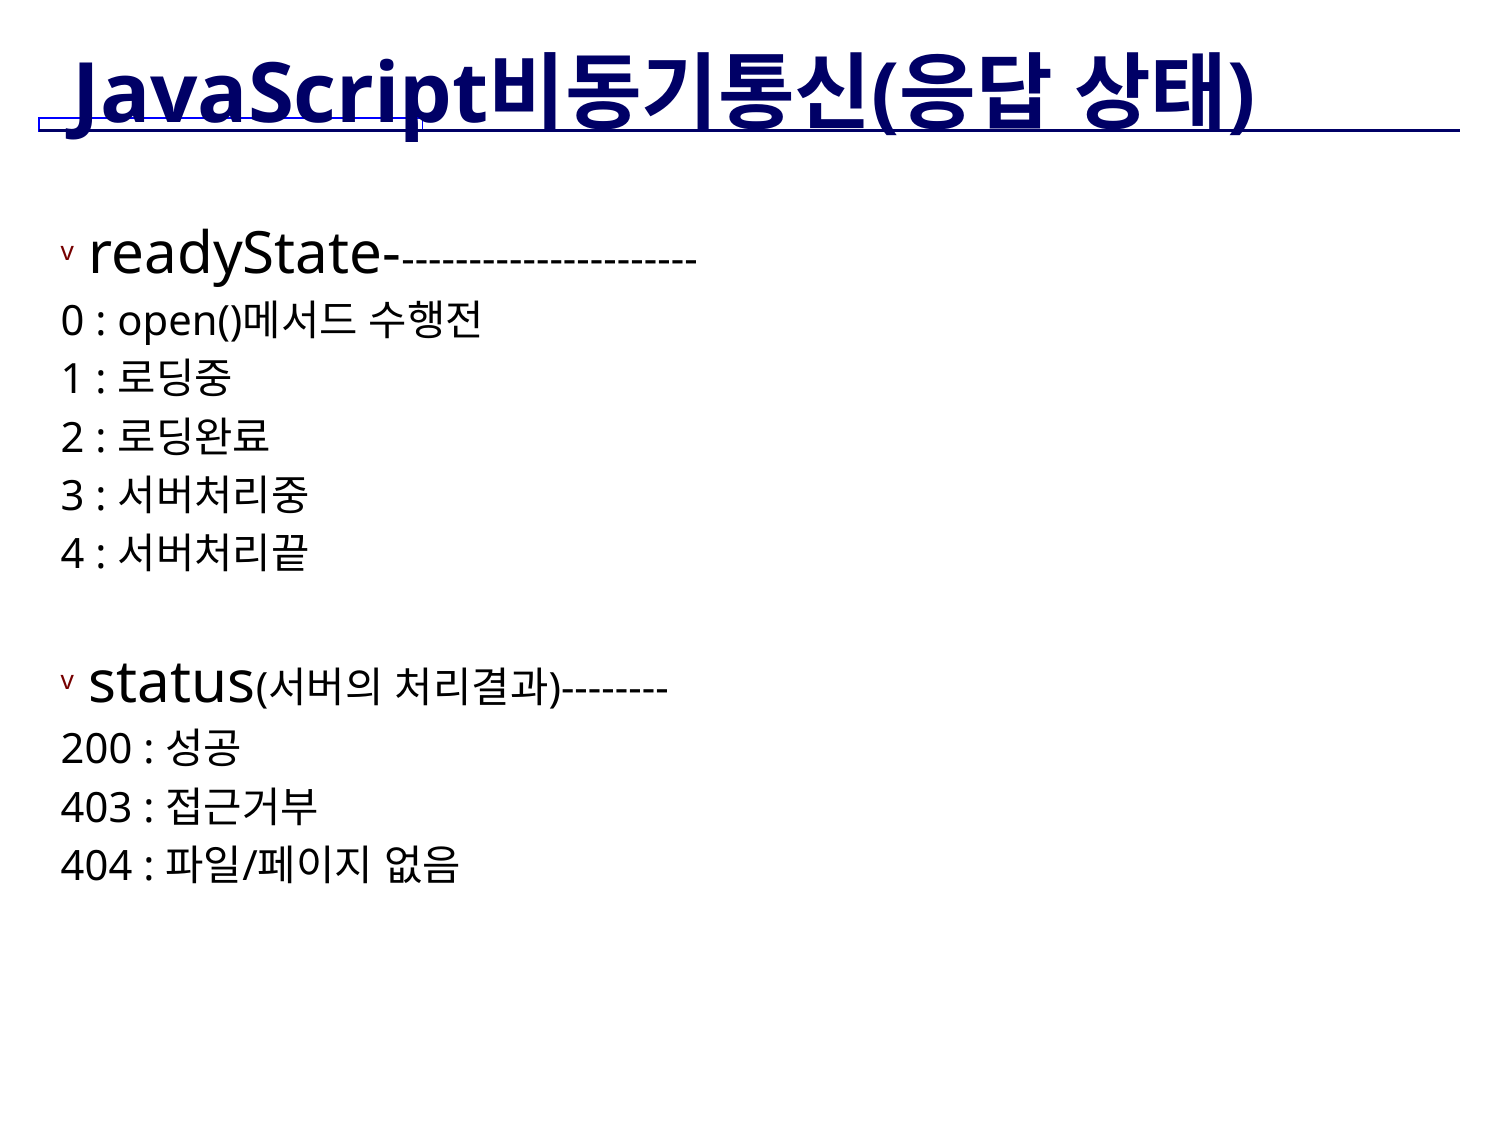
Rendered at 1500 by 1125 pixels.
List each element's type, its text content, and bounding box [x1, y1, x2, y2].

title JavaScript비동기통신(응답 상태) [58, 31, 1293, 110]
list readyState----------------------- 0 : open()메서드 수행전 1 : 로딩중 2 : 로딩완료 3 : 서버처리중 4 : 서버처리끝 status(서버의 처리결과)-------- 200 : 성공 403 : 접근거부 404 : 파일/페이지 없음 [45, 208, 1460, 1027]
